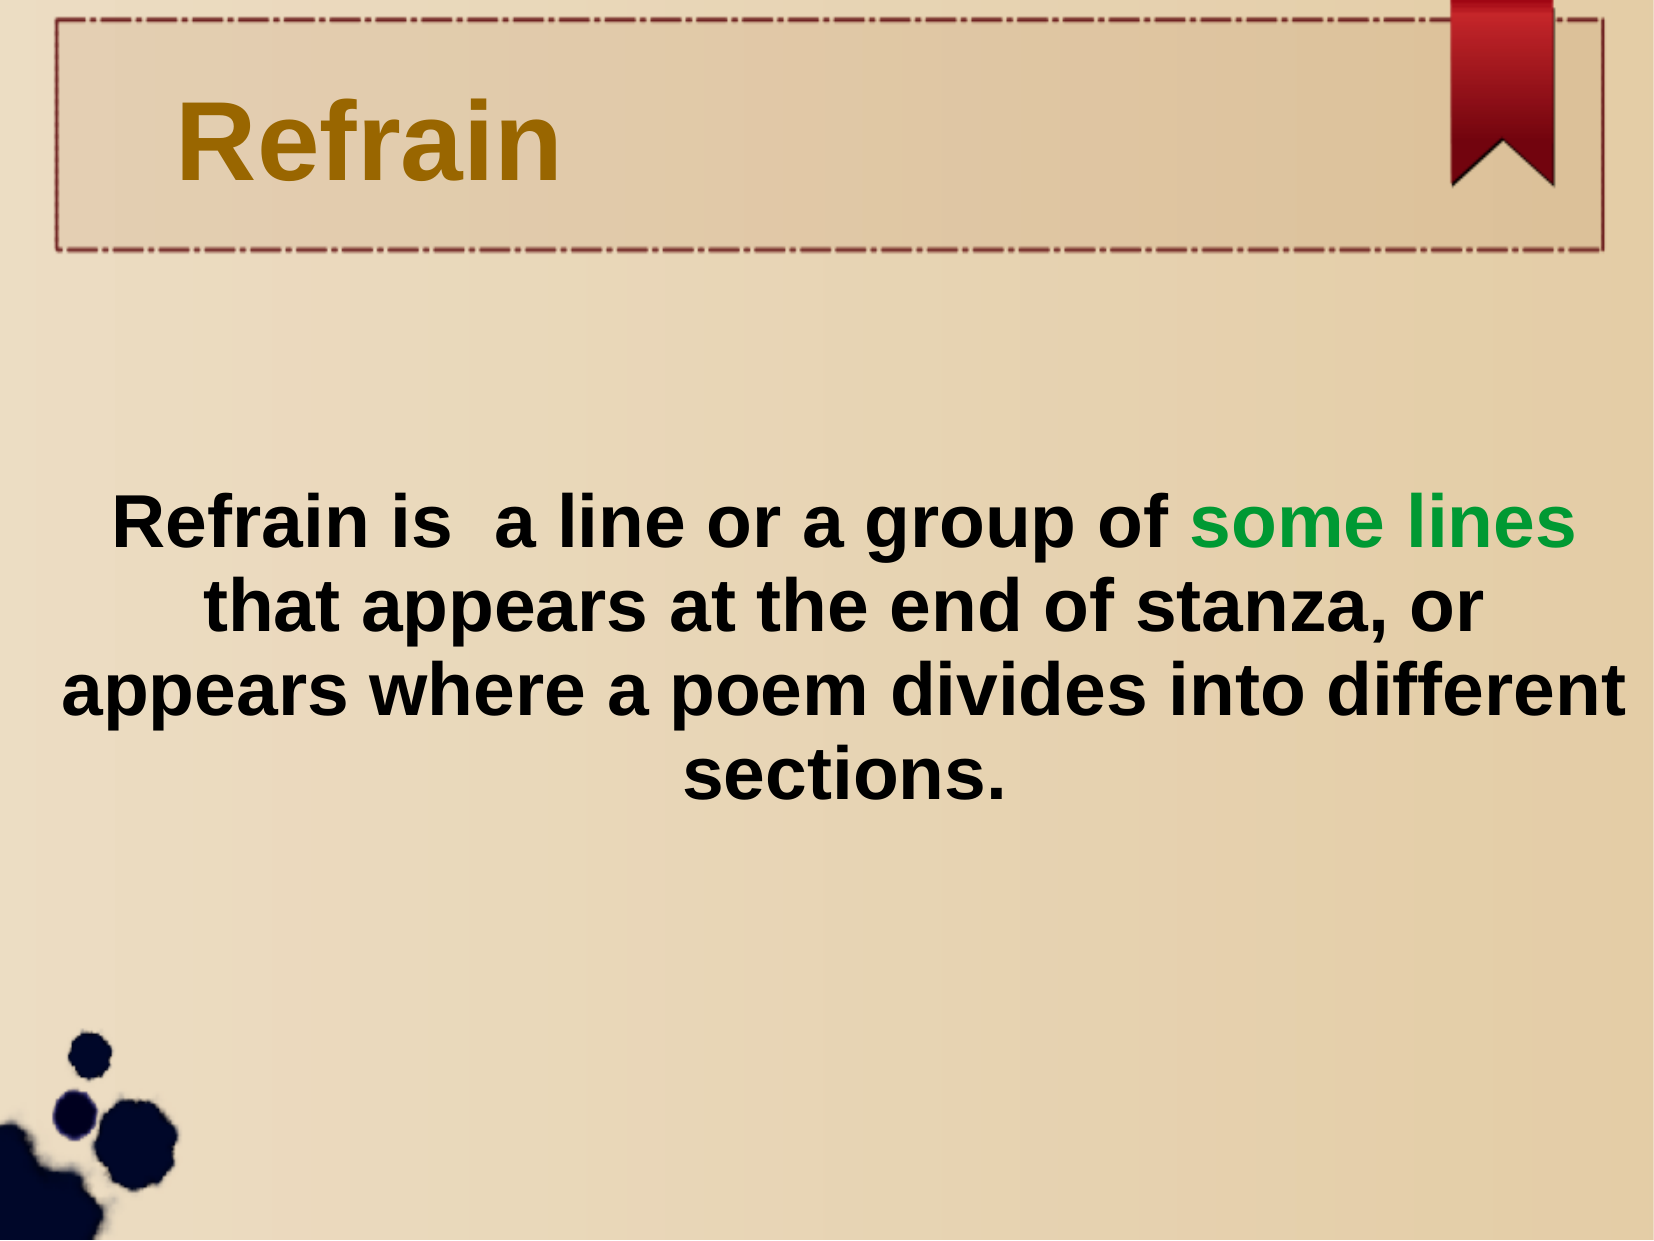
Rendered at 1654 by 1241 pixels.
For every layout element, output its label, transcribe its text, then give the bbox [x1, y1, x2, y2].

picture [0, 0, 1654, 1240]
text_box Refrain [94, 70, 1134, 212]
text_box Refrain is a line or a group of some lines that appears at the end of stanza, or appears where a poem divides into different sections. [35, 472, 1654, 824]
